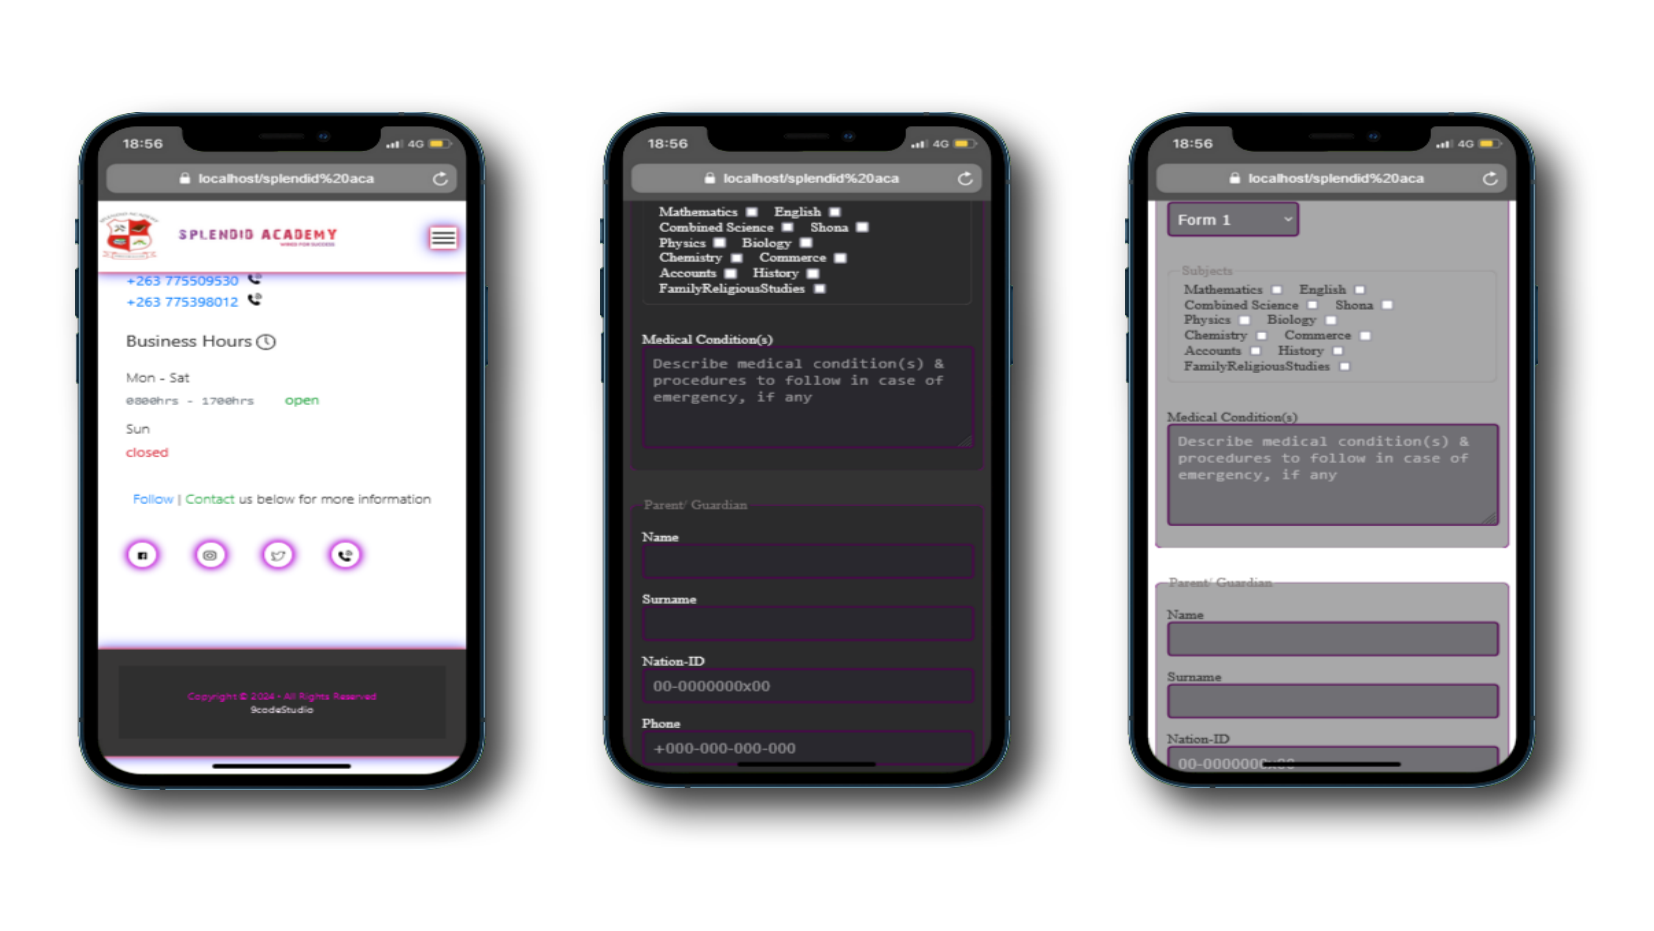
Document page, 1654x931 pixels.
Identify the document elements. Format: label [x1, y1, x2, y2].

picture [600, 112, 1013, 788]
picture [75, 112, 488, 790]
picture [1125, 112, 1538, 788]
